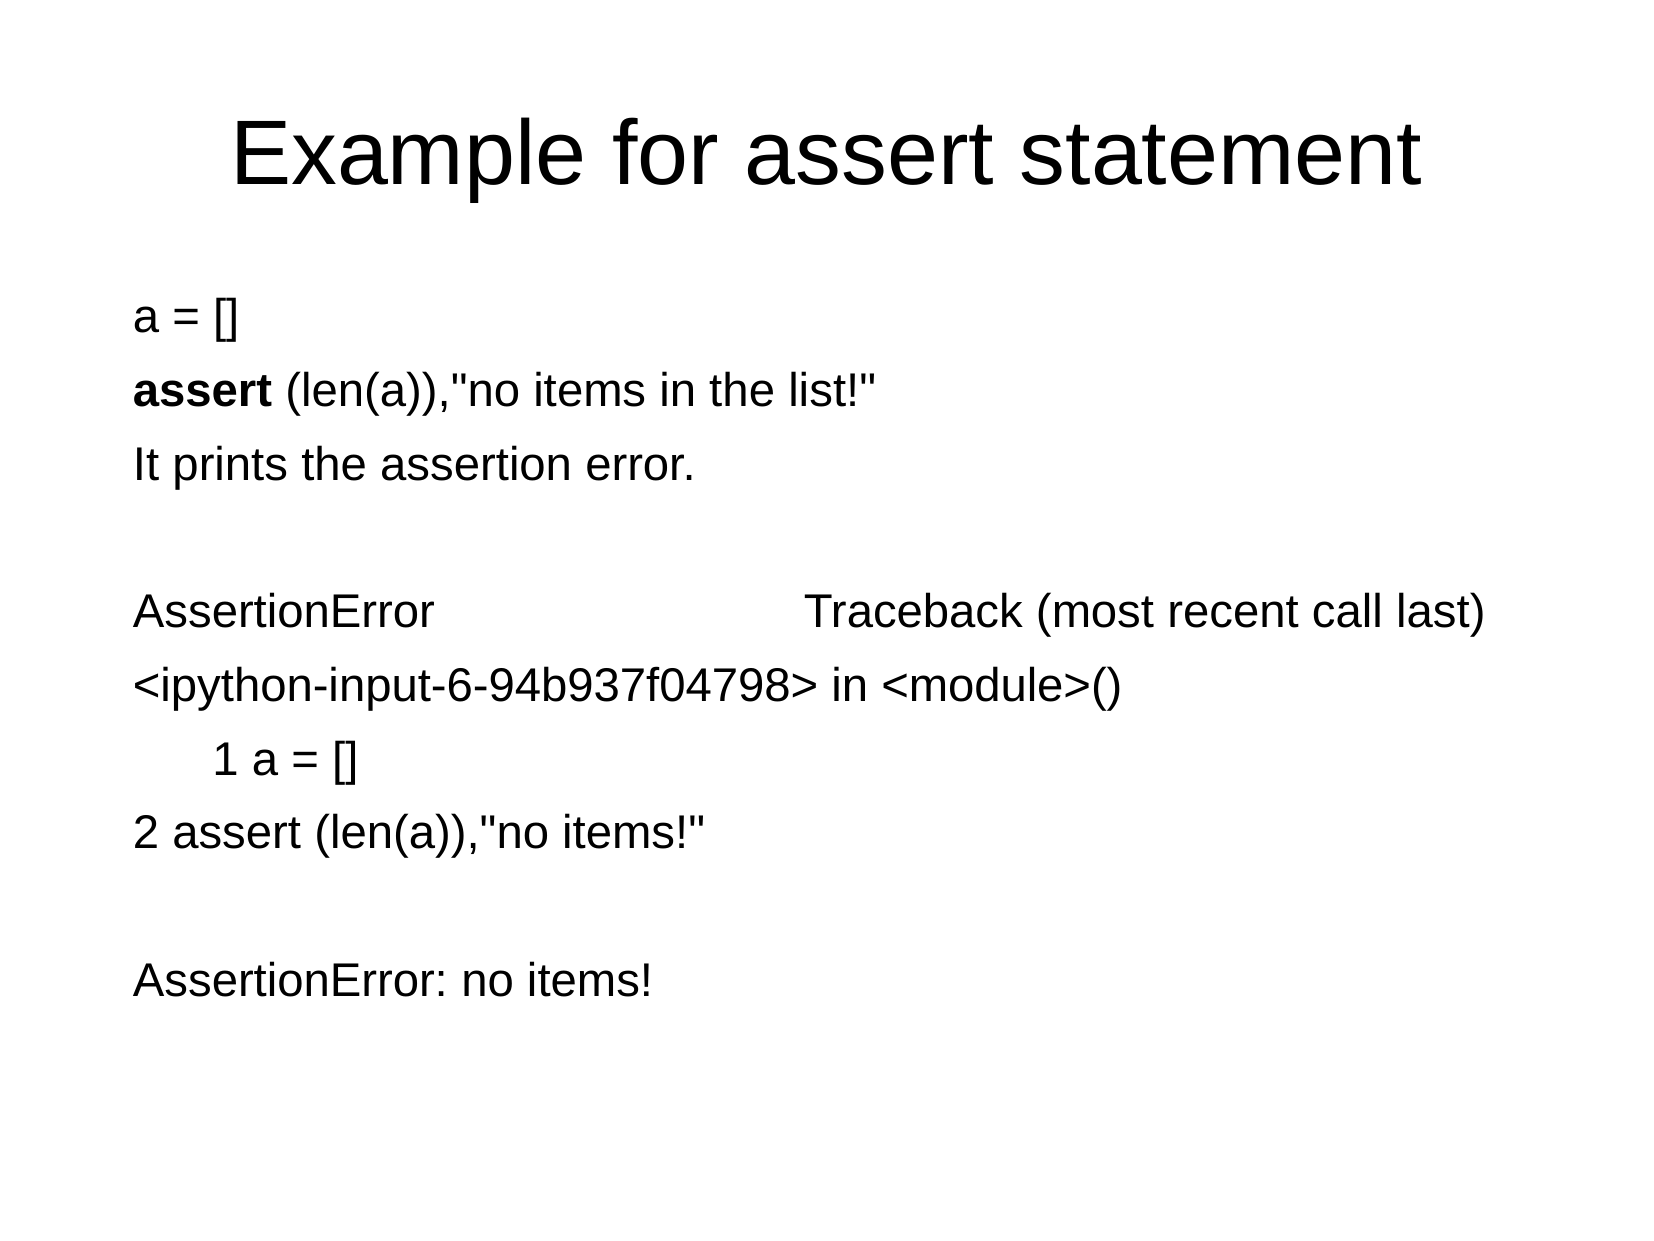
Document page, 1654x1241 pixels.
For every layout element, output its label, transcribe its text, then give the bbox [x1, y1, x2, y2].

title Example for assert statement [82, 49, 1571, 257]
list a = [] assert (len(a)),"no items in the list!" It prints the assertion error. AssertionError Traceback (most recent call last) <ipython-input-6-94b937f04798> in <module>() 1 a = [] 2 assert (len(a)),"no items!" AssertionError: no items! [82, 290, 1571, 1010]
